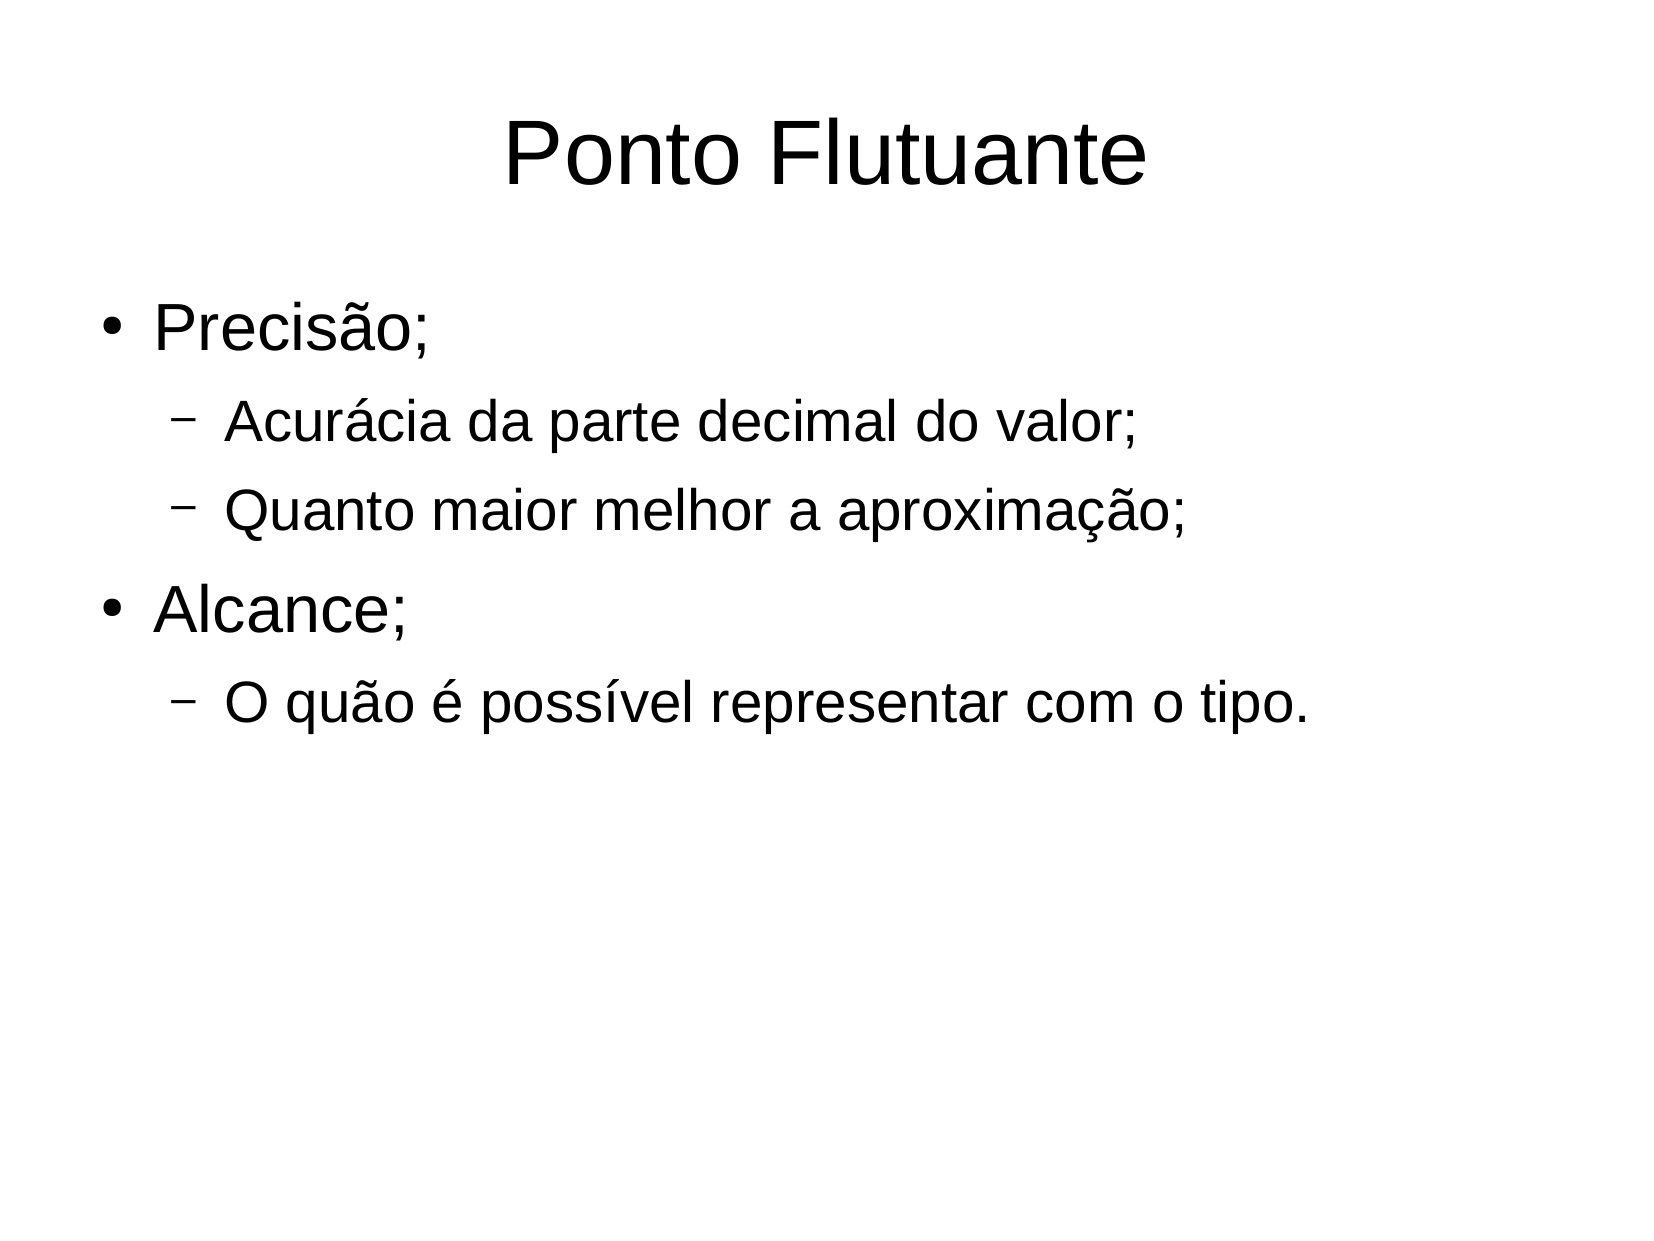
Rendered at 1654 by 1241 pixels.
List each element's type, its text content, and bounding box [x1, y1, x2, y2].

title Ponto Flutuante [82, 49, 1571, 257]
list Precisão; Acurácia da parte decimal do valor; Quanto maior melhor a aproximação; Alcance; O quão é possível representar com o tipo. [82, 290, 1571, 1010]
